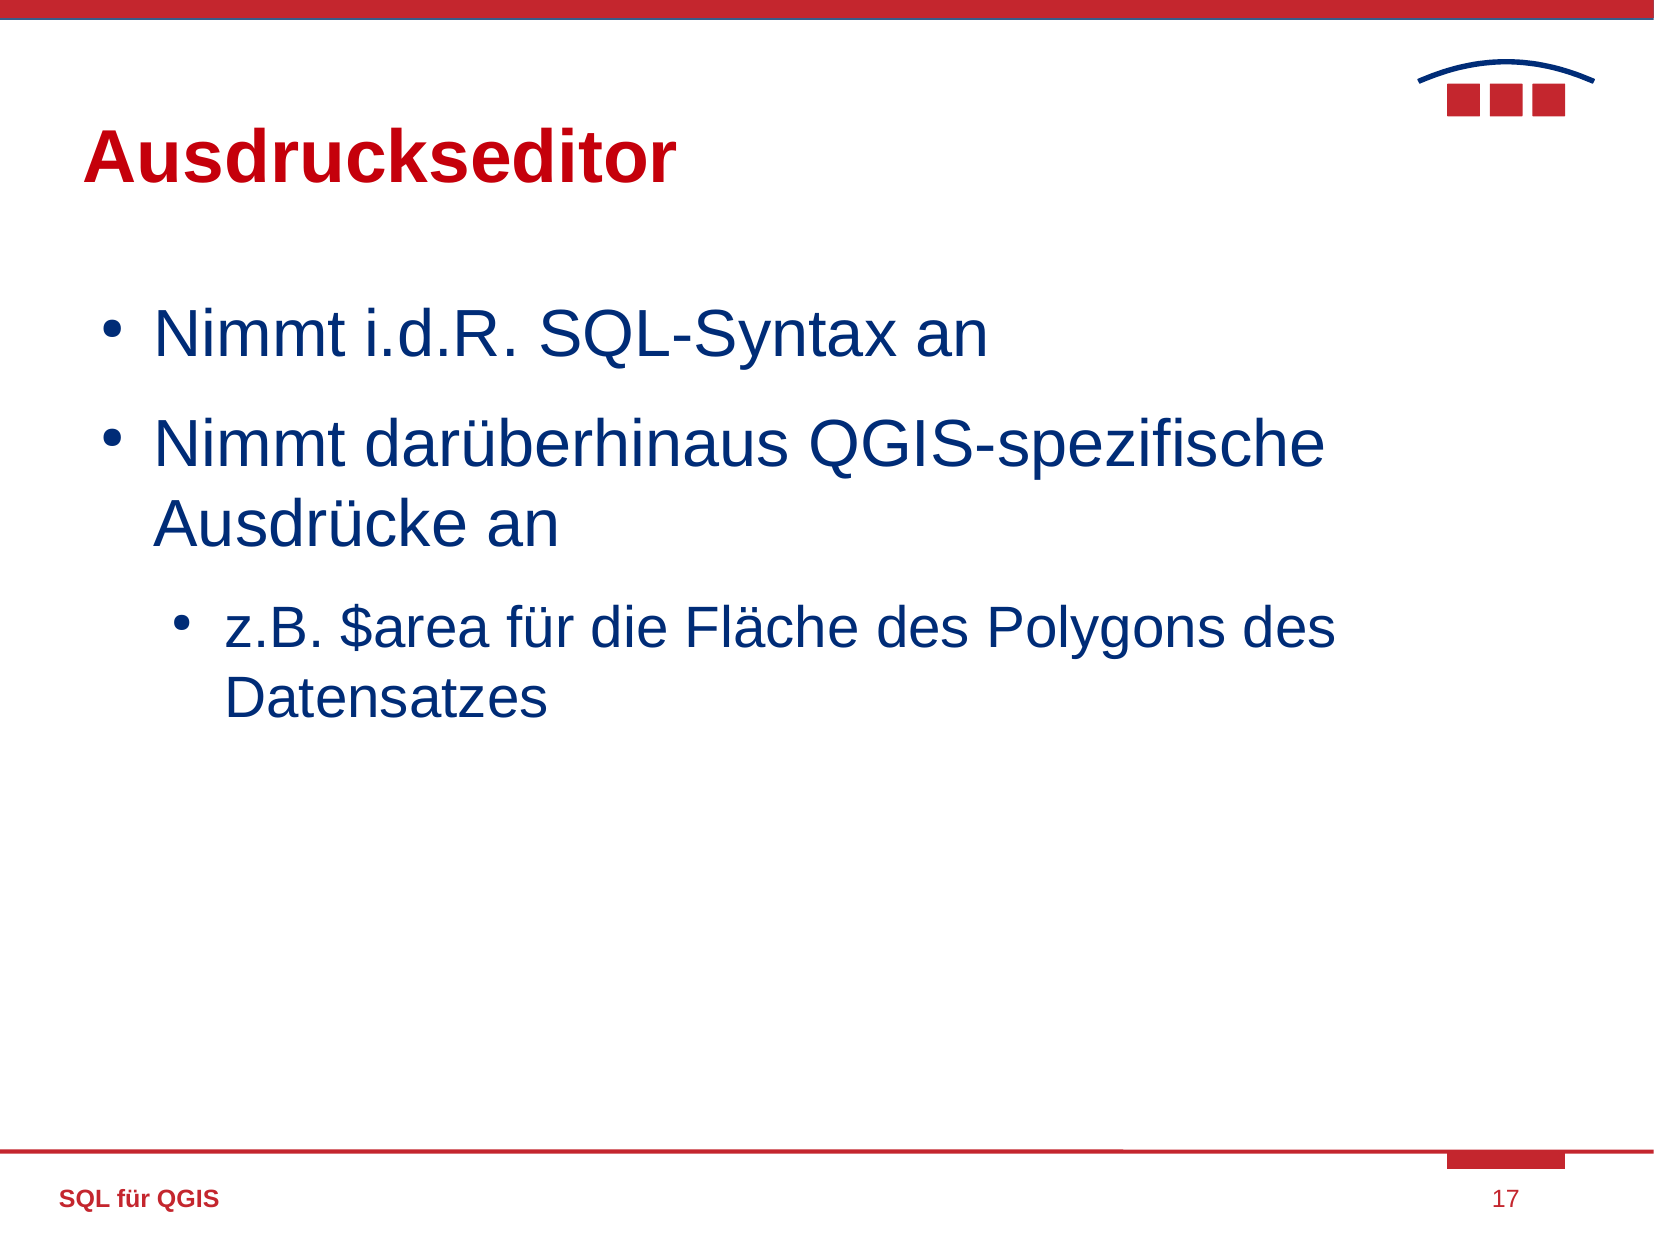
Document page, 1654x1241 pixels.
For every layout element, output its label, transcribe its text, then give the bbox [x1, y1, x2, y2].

text_box <Foliennummer> [1446, 1182, 1565, 1223]
list Nimmt i.d.R. SQL-Syntax an Nimmt darüberhinaus QGIS-spezifische Ausdrücke an z.B. $area für die Fläche des Polygons des Datensatzes [82, 290, 1571, 1109]
title Ausdruckseditor [82, 49, 1571, 257]
